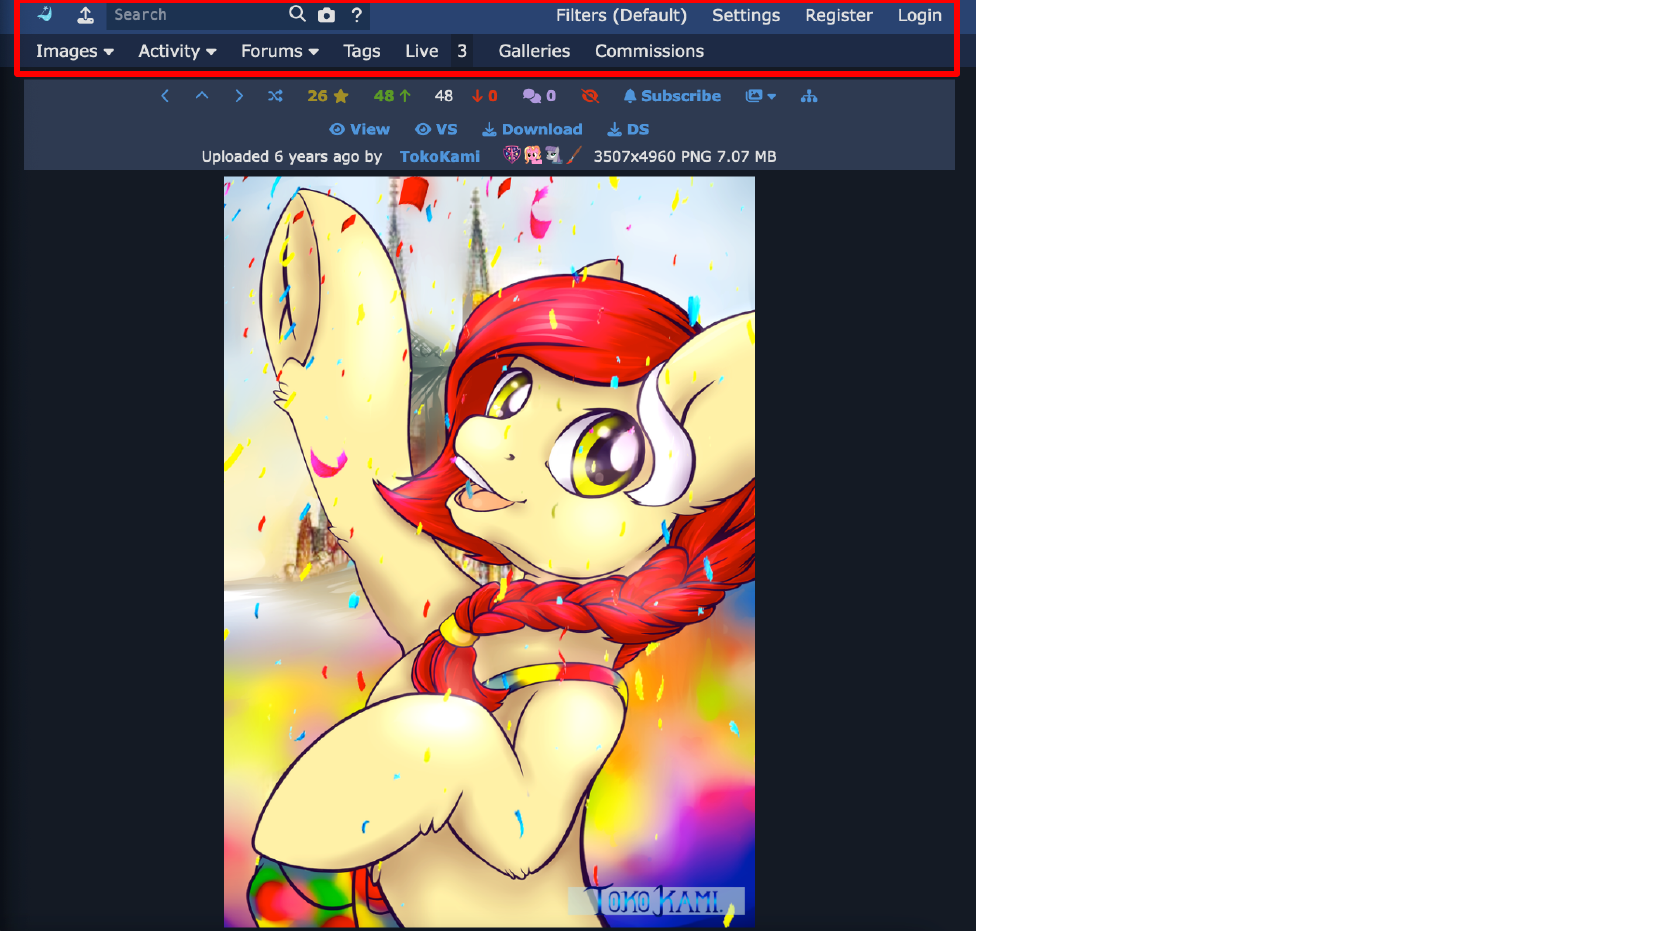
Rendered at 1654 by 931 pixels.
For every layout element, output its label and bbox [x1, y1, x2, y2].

picture [0, 0, 976, 931]
picture [20, 3, 954, 71]
